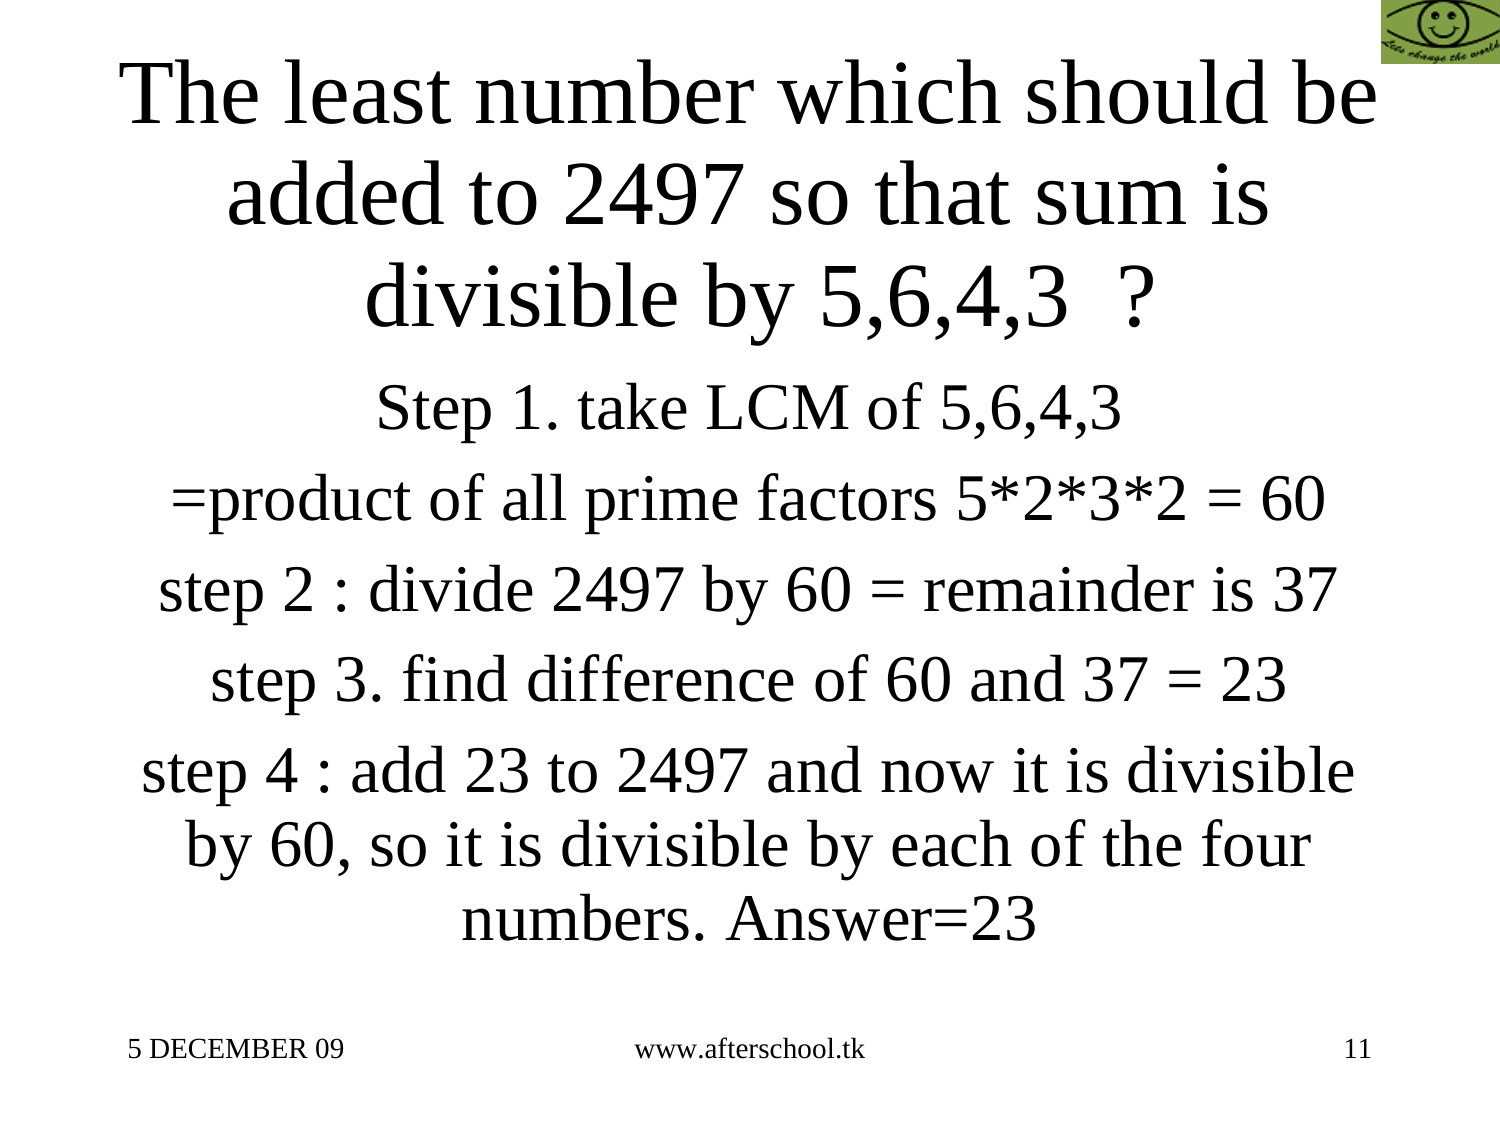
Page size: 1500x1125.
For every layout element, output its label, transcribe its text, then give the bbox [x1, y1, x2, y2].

subtitle Step 1. take LCM of 5,6,4,3 =product of all prime factors 5*2*3*2 = 60 step 2 : divide 2497 by 60 = remainder is 37 step 3. find difference of 60 and 37 = 23 step 4 : add 23 to 2497 and now it is divisible by 60, so it is divisible by each of the four numbers. Answer=23 [112, 332, 1388, 993]
picture [1381, 0, 1500, 64]
title The least number which should be added to 2497 so that sum is divisible by 5,6,4,3 ? [112, 41, 1388, 332]
